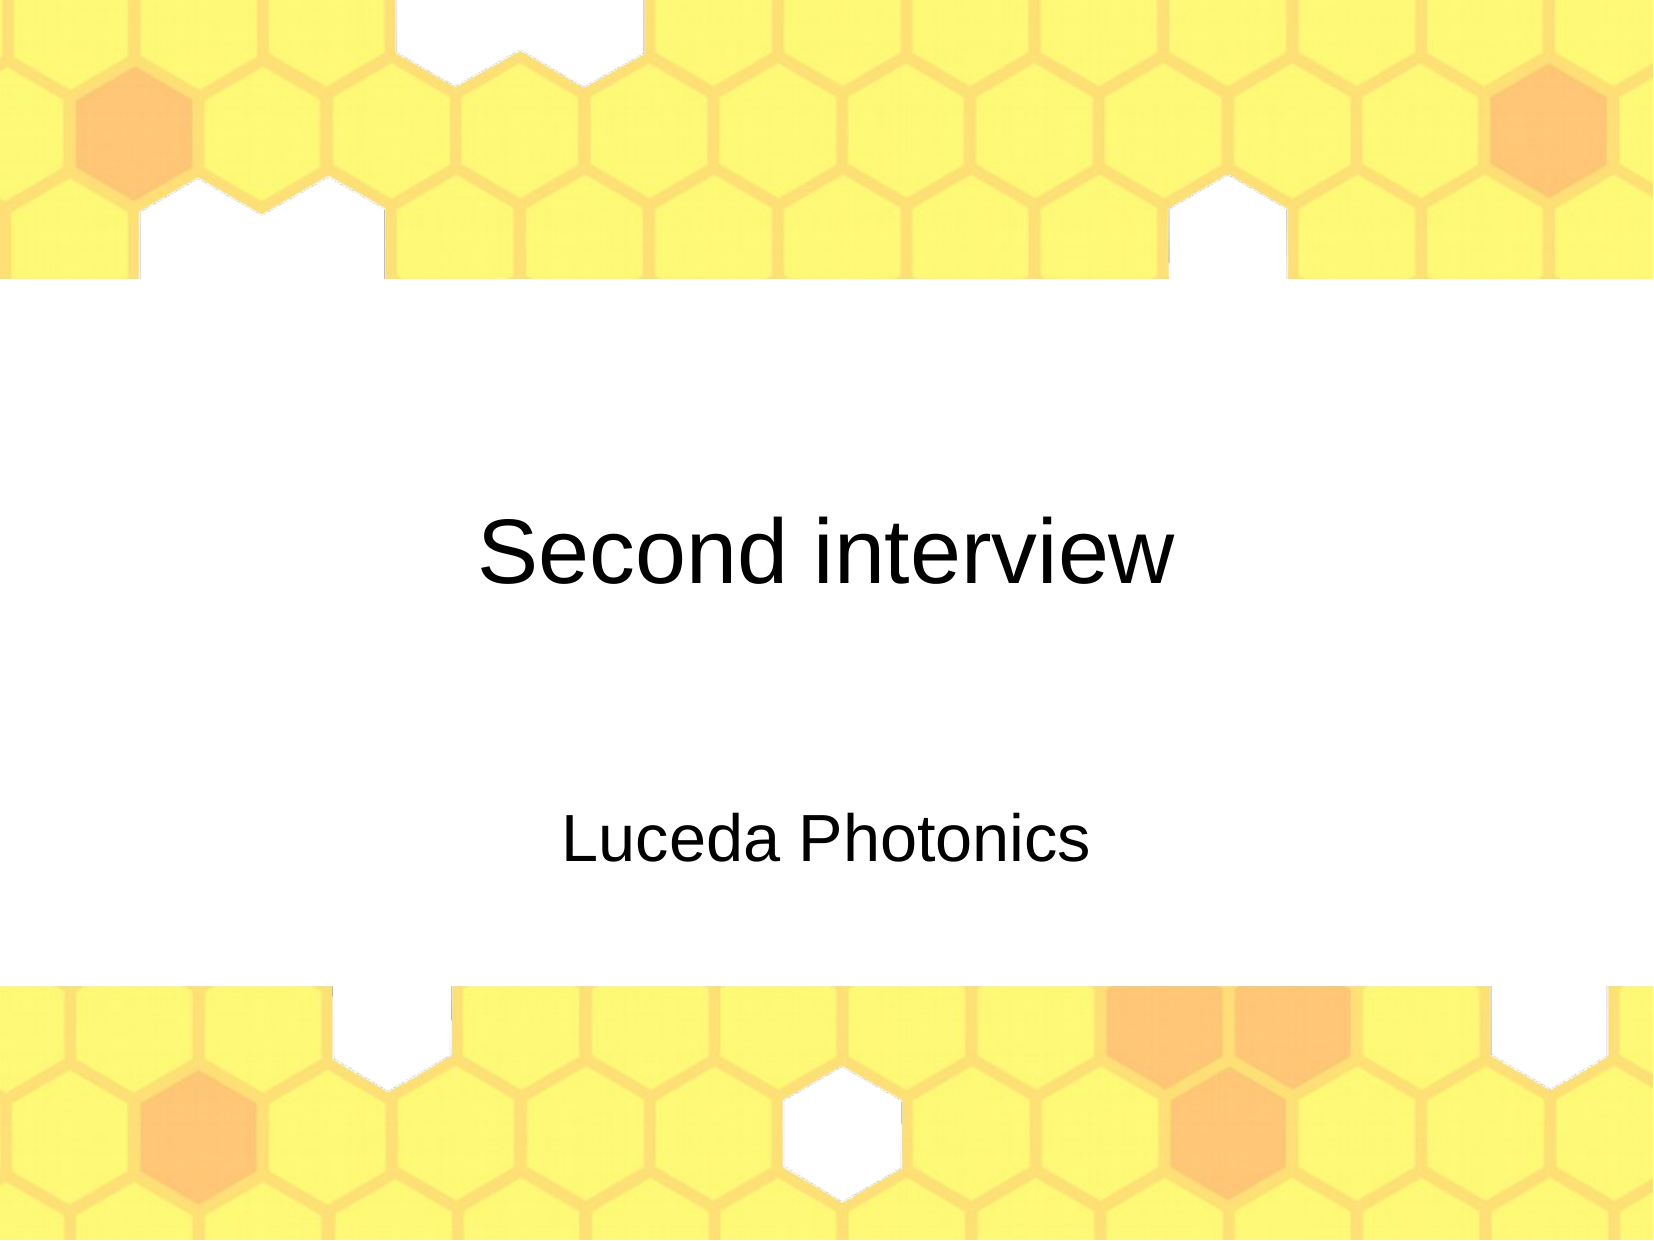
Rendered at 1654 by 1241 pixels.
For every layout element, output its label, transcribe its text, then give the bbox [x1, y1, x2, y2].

subtitle Luceda Photonics [82, 744, 1571, 934]
title Second interview [82, 418, 1571, 686]
picture [0, 986, 1654, 1240]
picture [0, 0, 1654, 279]
